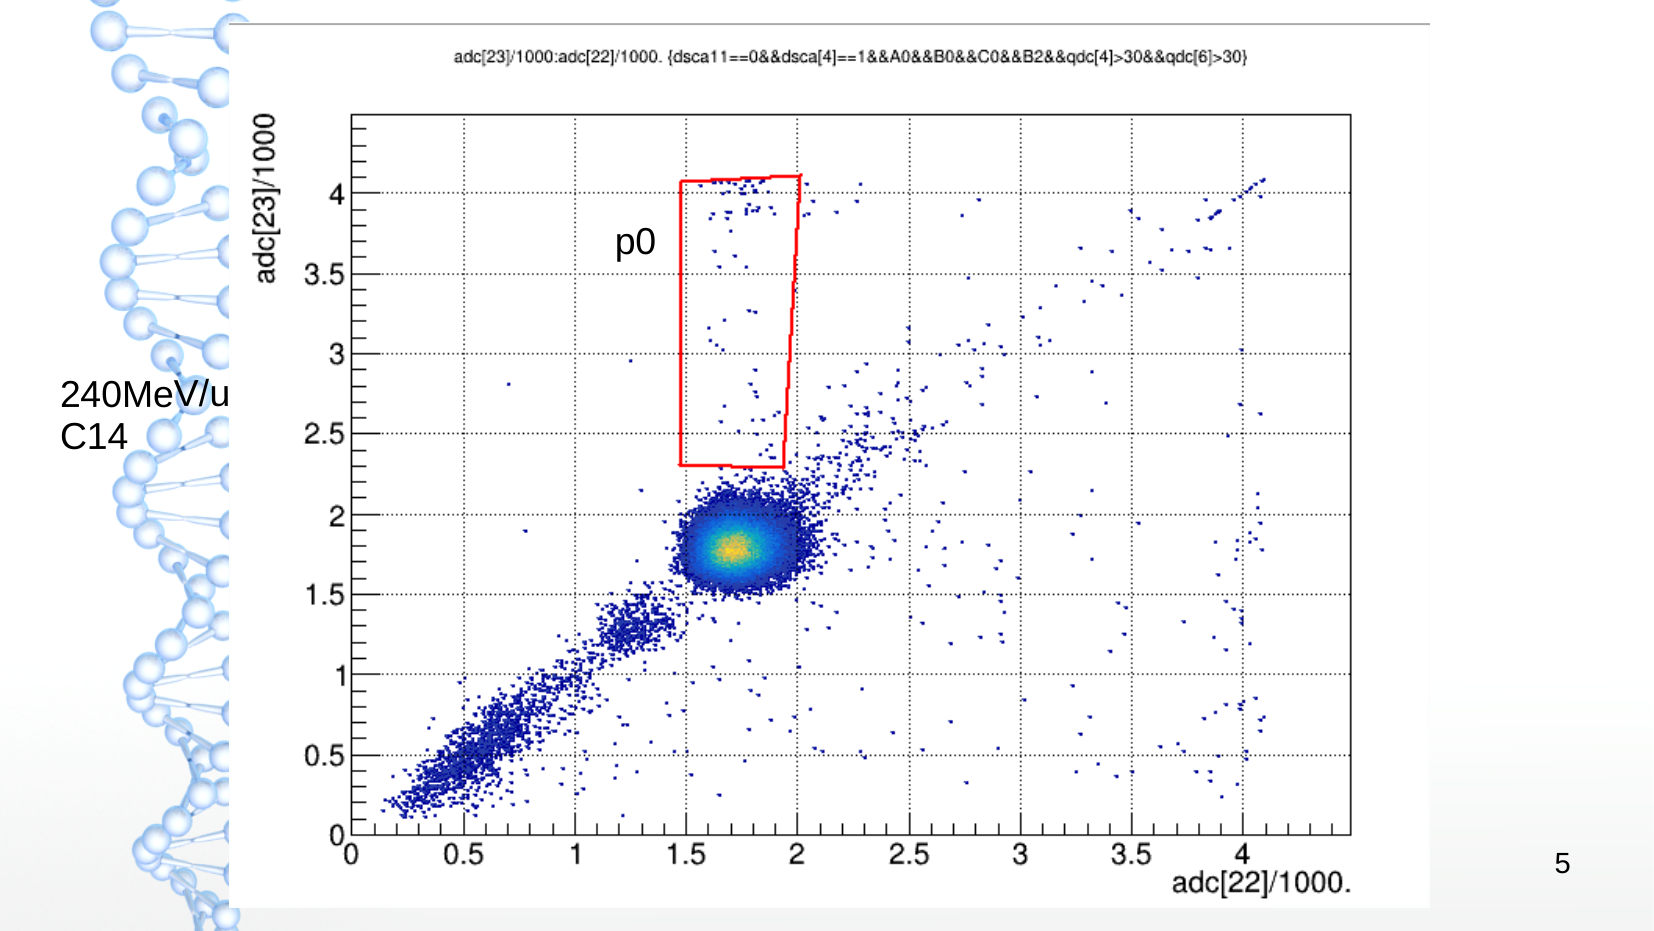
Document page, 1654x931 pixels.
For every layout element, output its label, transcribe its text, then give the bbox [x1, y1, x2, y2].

text_box p0 [600, 213, 691, 271]
picture [0, 0, 1654, 931]
text_box 240MeV/u C14 [45, 364, 285, 466]
